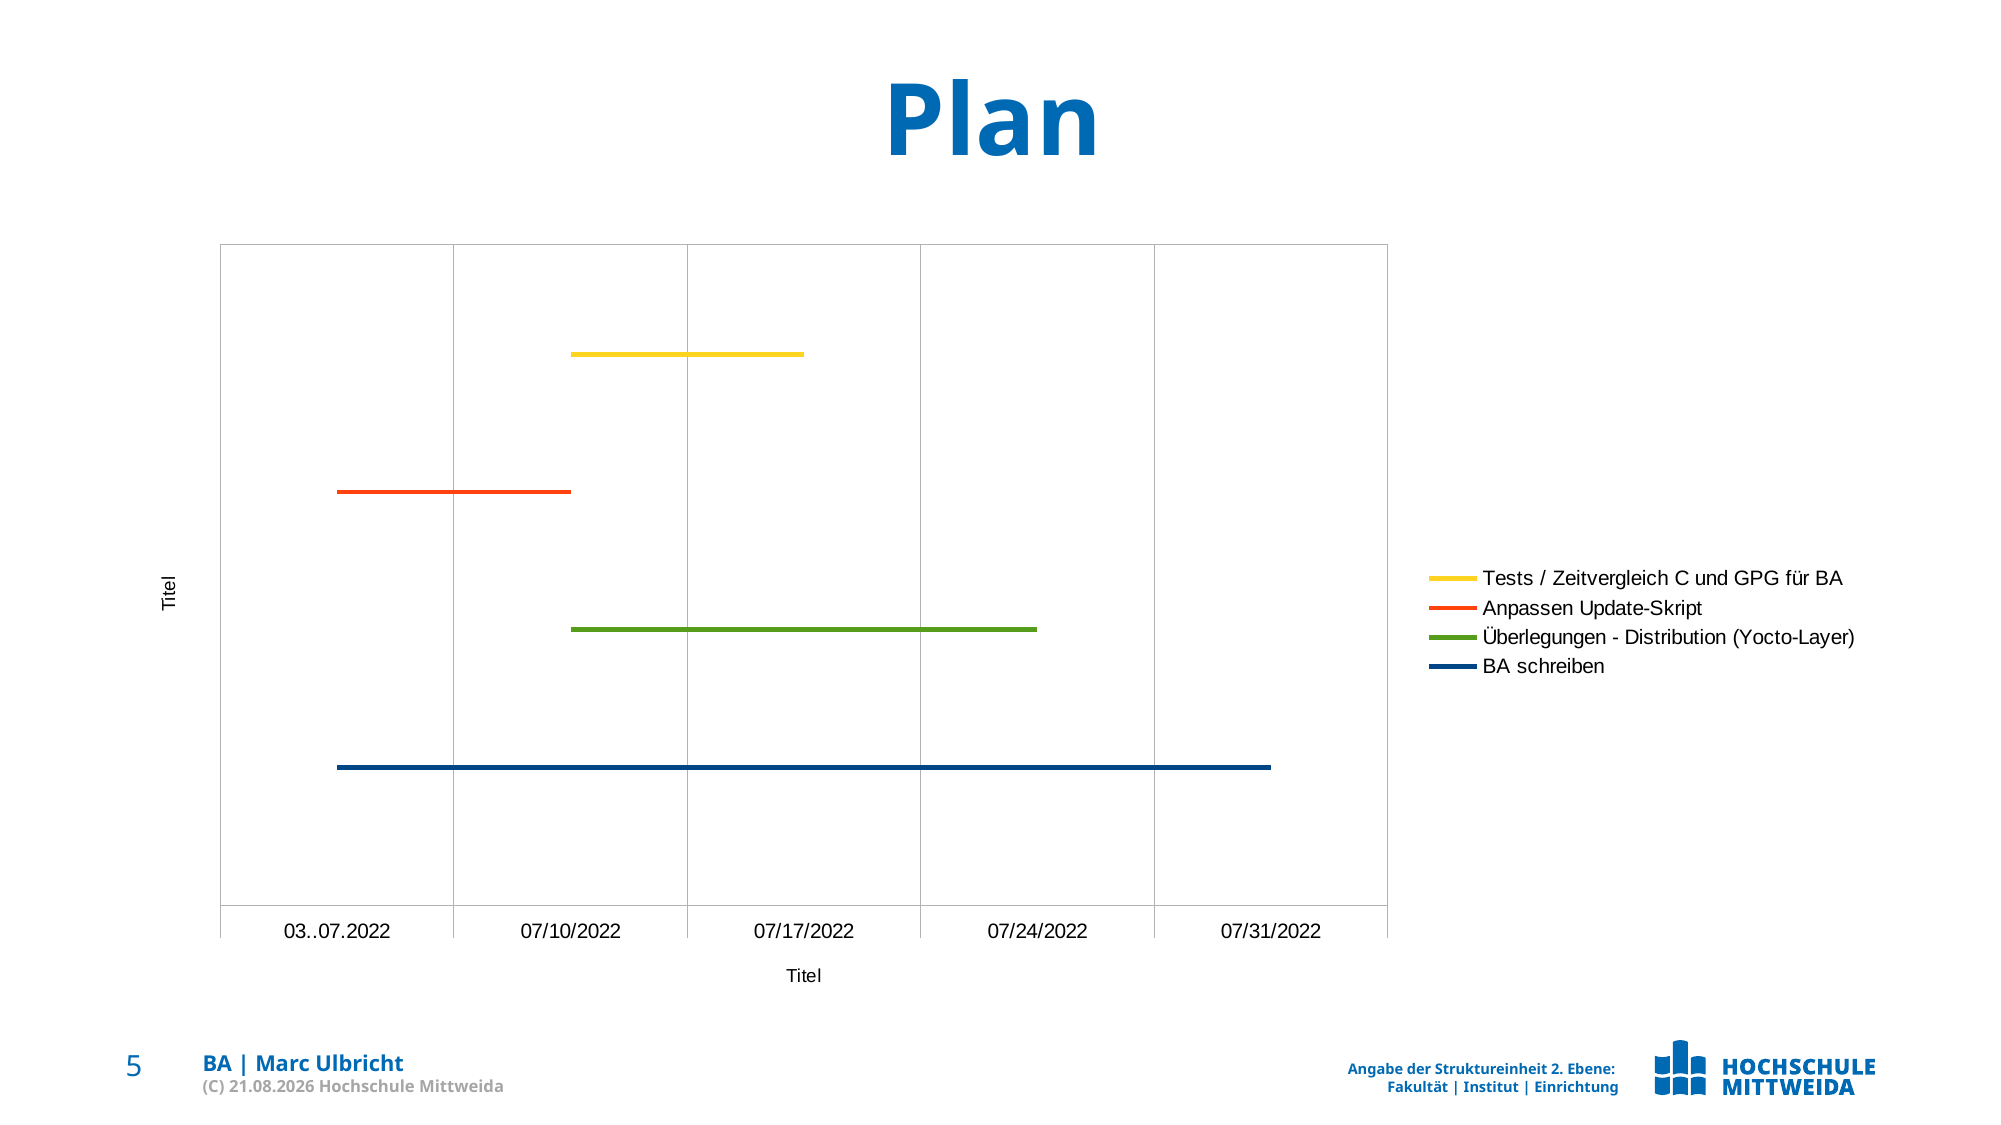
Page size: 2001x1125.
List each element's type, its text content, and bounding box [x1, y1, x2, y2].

chart [125, 228, 1874, 1018]
title Plan [125, 20, 1874, 226]
